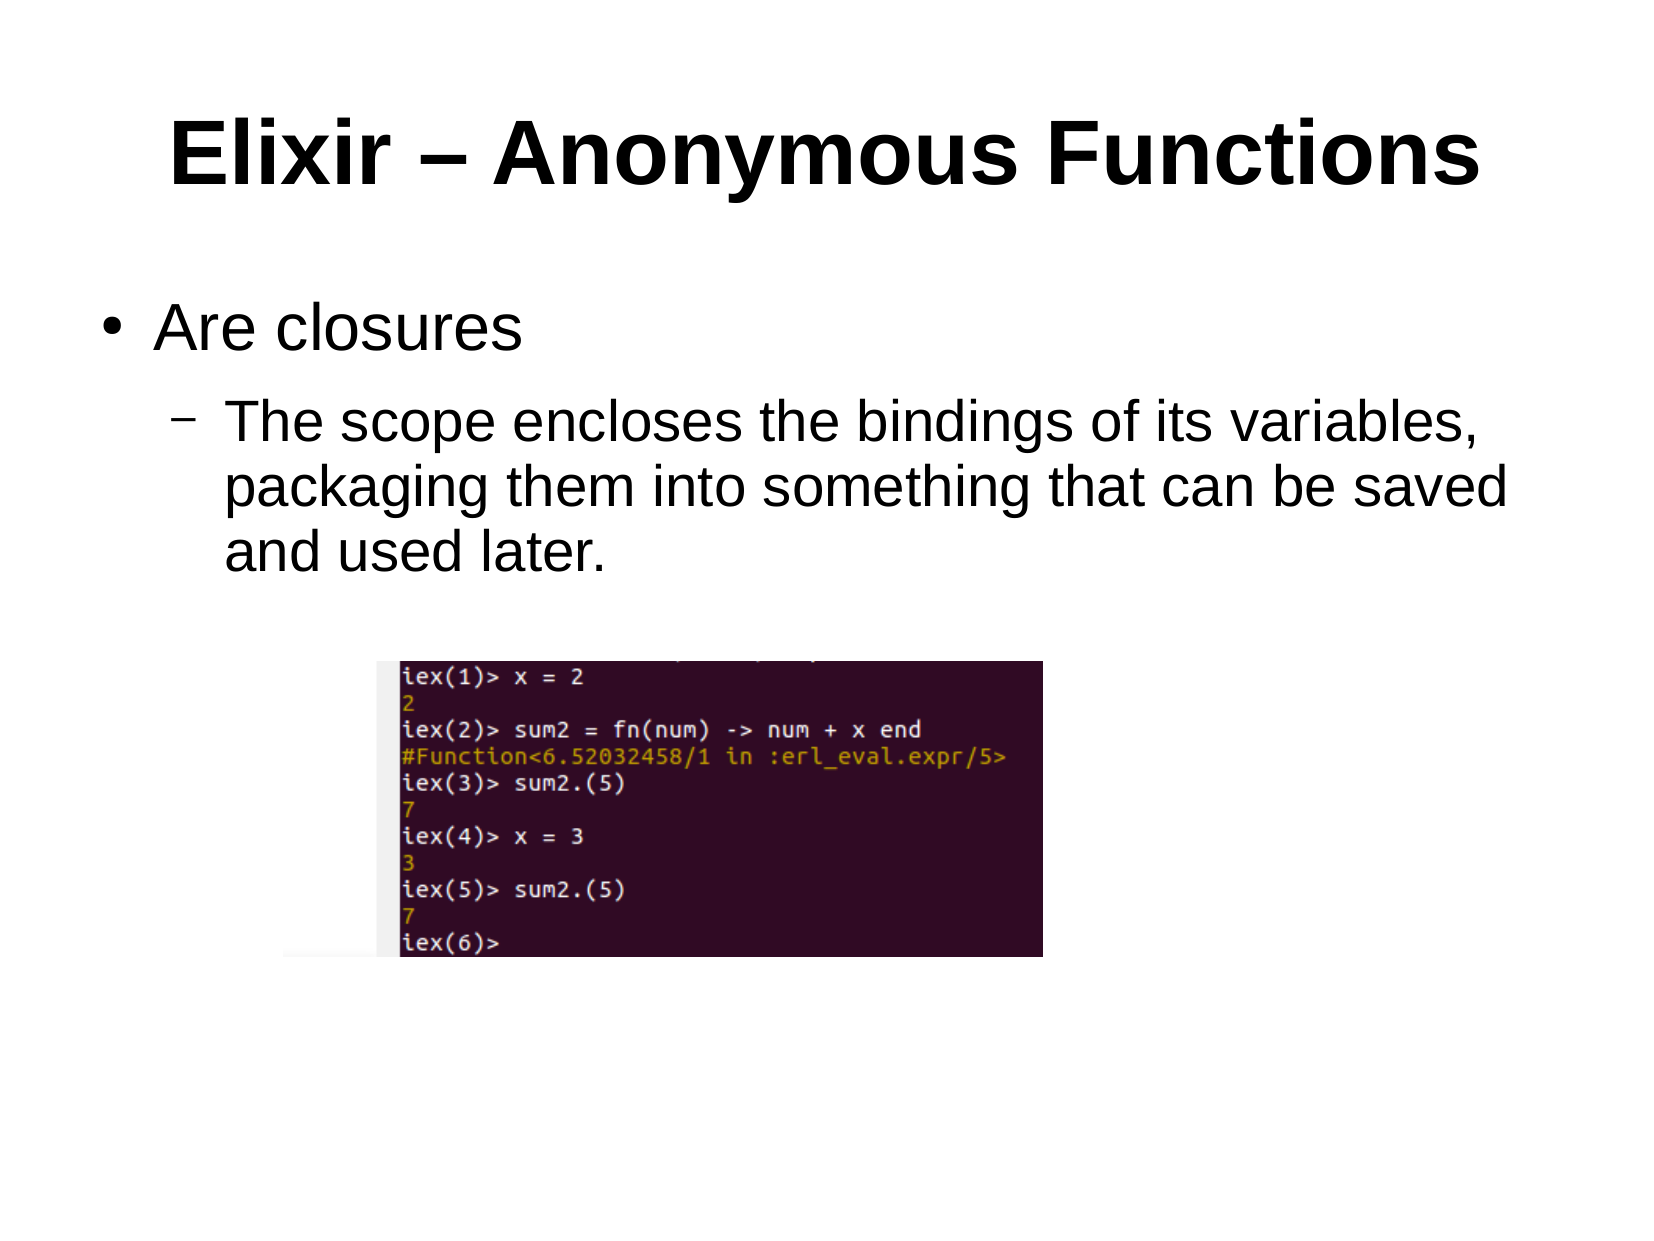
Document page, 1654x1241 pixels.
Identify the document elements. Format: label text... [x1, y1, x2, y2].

picture [283, 661, 1043, 957]
list Are closures The scope encloses the bindings of its variables, packaging them into something that can be saved and used later. [82, 290, 1571, 1010]
title Elixir – Anonymous Functions [82, 49, 1571, 257]
